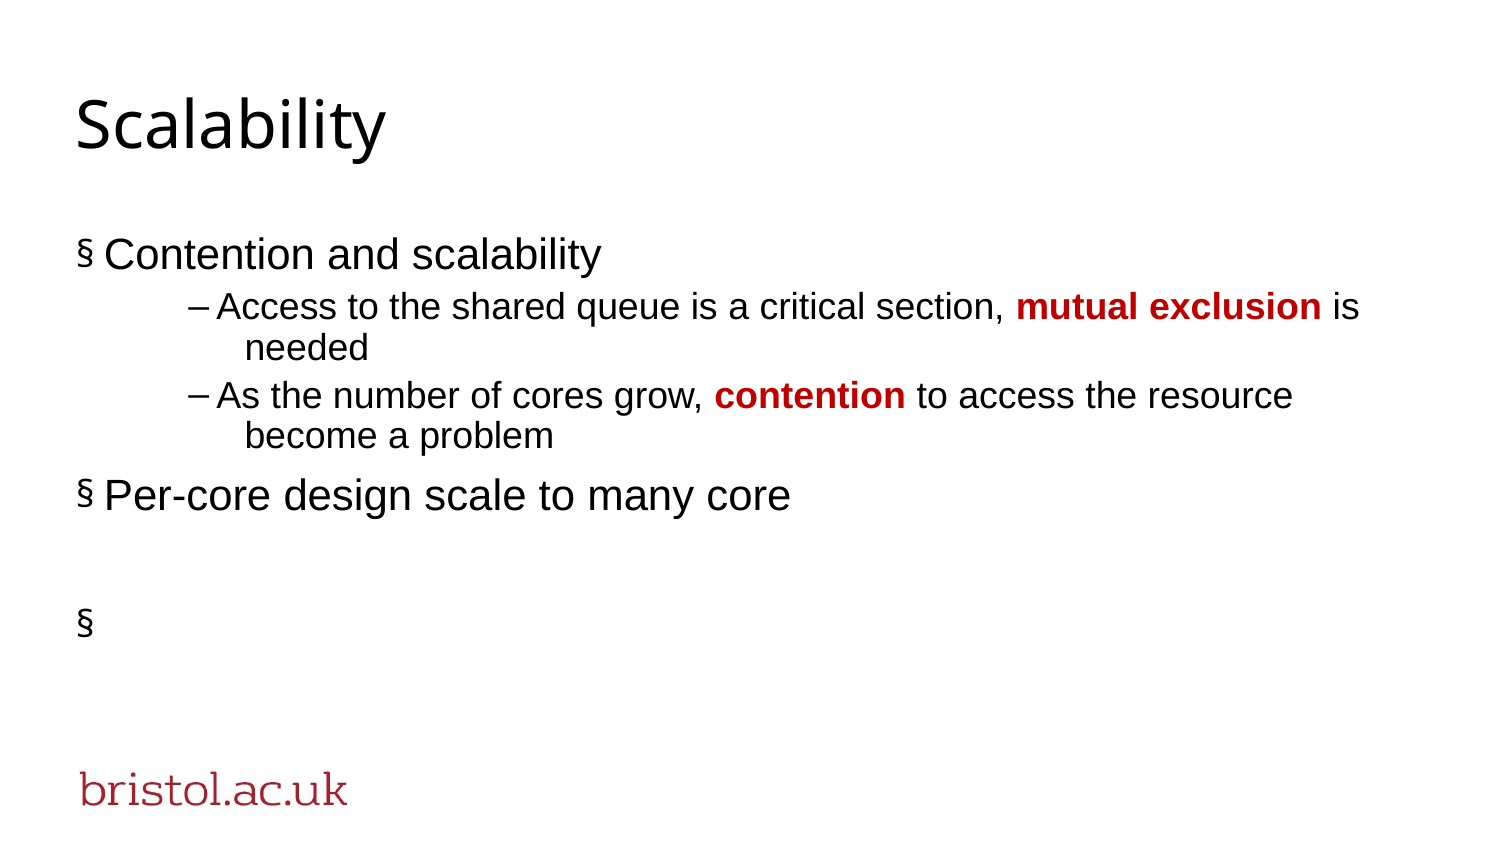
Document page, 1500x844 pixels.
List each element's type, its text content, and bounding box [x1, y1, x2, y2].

title Scalability [60, 44, 1440, 209]
list Contention and scalability Access to the shared queue is a critical section, mutual exclusion is needed As the number of cores grow, contention to access the resource become a problem Per-core design scale to many core [60, 224, 1440, 699]
